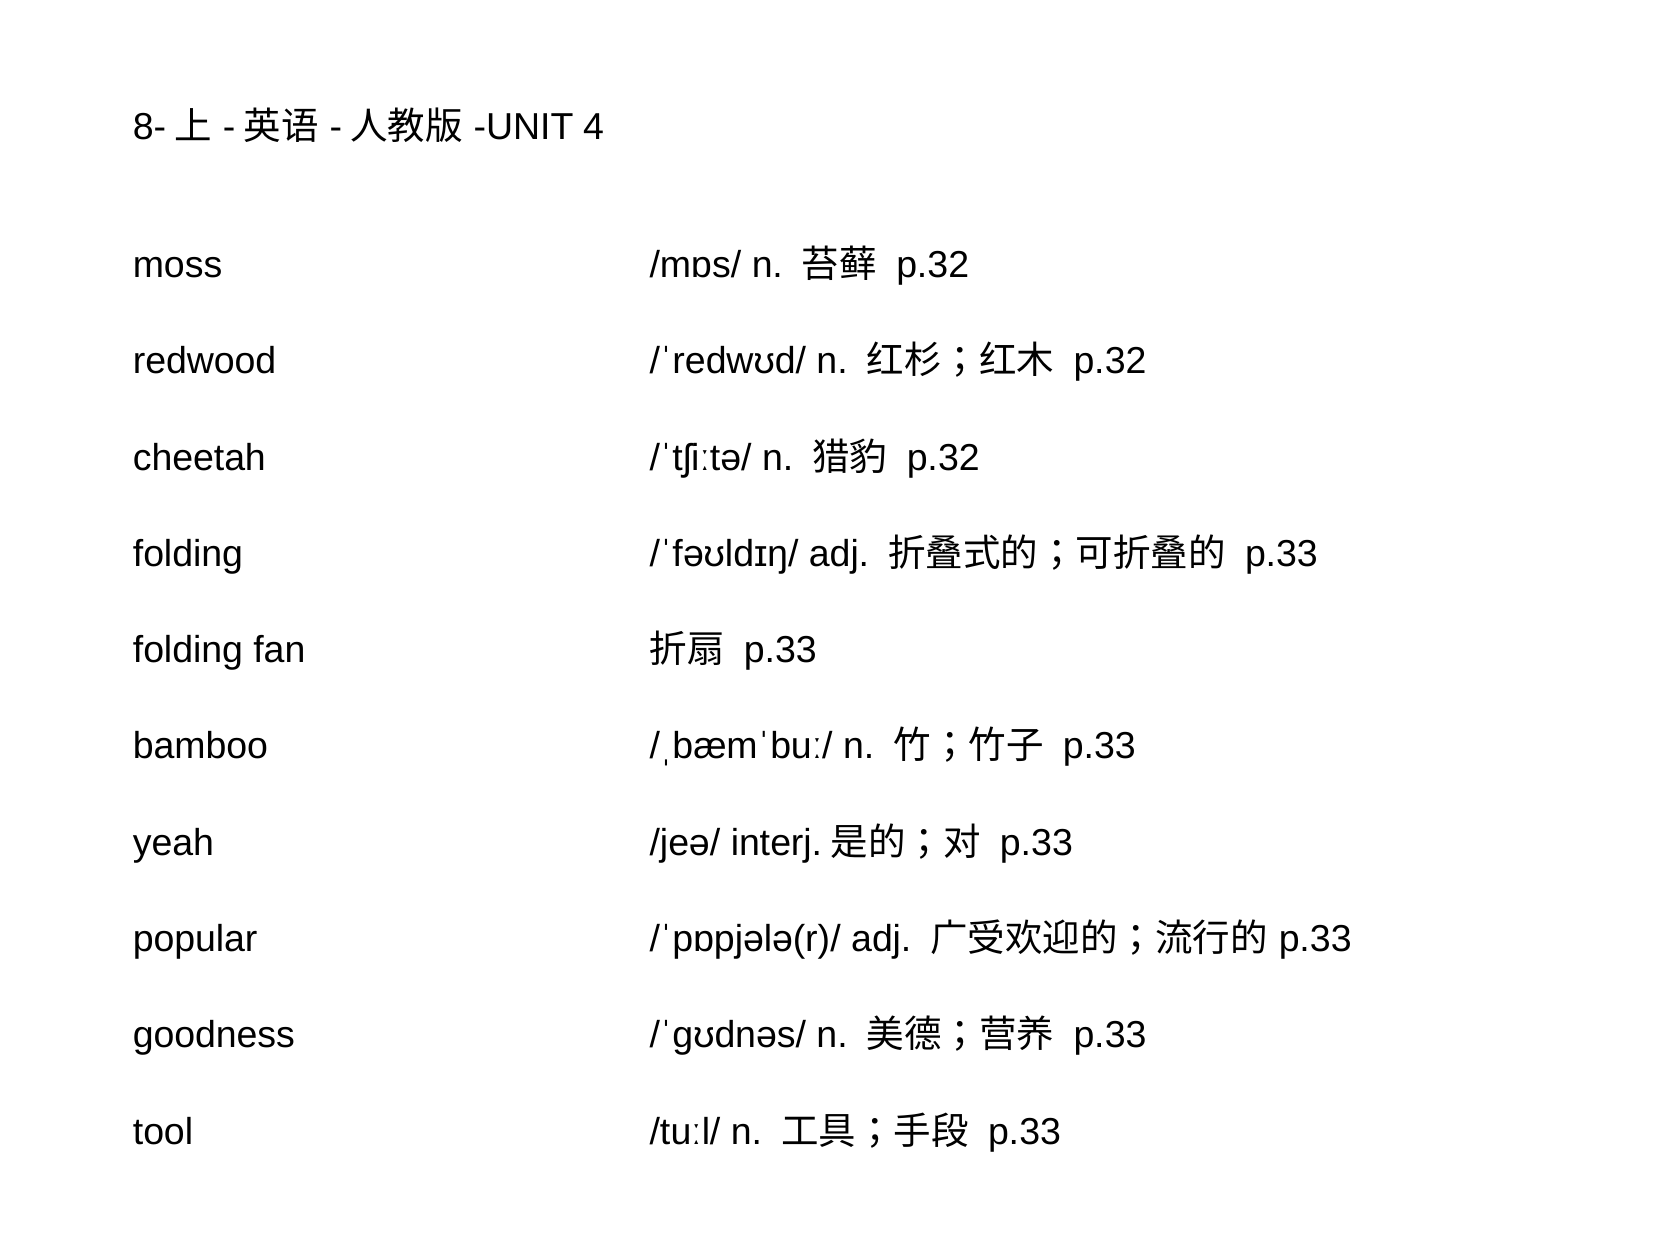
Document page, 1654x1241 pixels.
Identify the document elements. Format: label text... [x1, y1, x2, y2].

text_box 8-上-英语-人教版-UNIT 4 moss /mɒs/ n. 苔藓 p.32 redwood /ˈredwʊd/ n. 红杉；红木 p.32 cheetah /ˈtʃiːtə/ n. 猎豹 p.32 folding /ˈfəʊldɪŋ/ adj. 折叠式的；可折叠的 p.33 folding fan 折扇 p.33 bamboo /ˌbæmˈbuː/ n. 竹；竹子 p.33 yeah /jeə/ interj.是的；对 p.33 popular /ˈpɒpjələ(r)/ adj. 广受欢迎的；流行的p.33 goodness /ˈɡʊdnəs/ n. 美德；营养 p.33 tool /tuːl/ n. 工具；手段 p.33 [118, 88, 1515, 1071]
